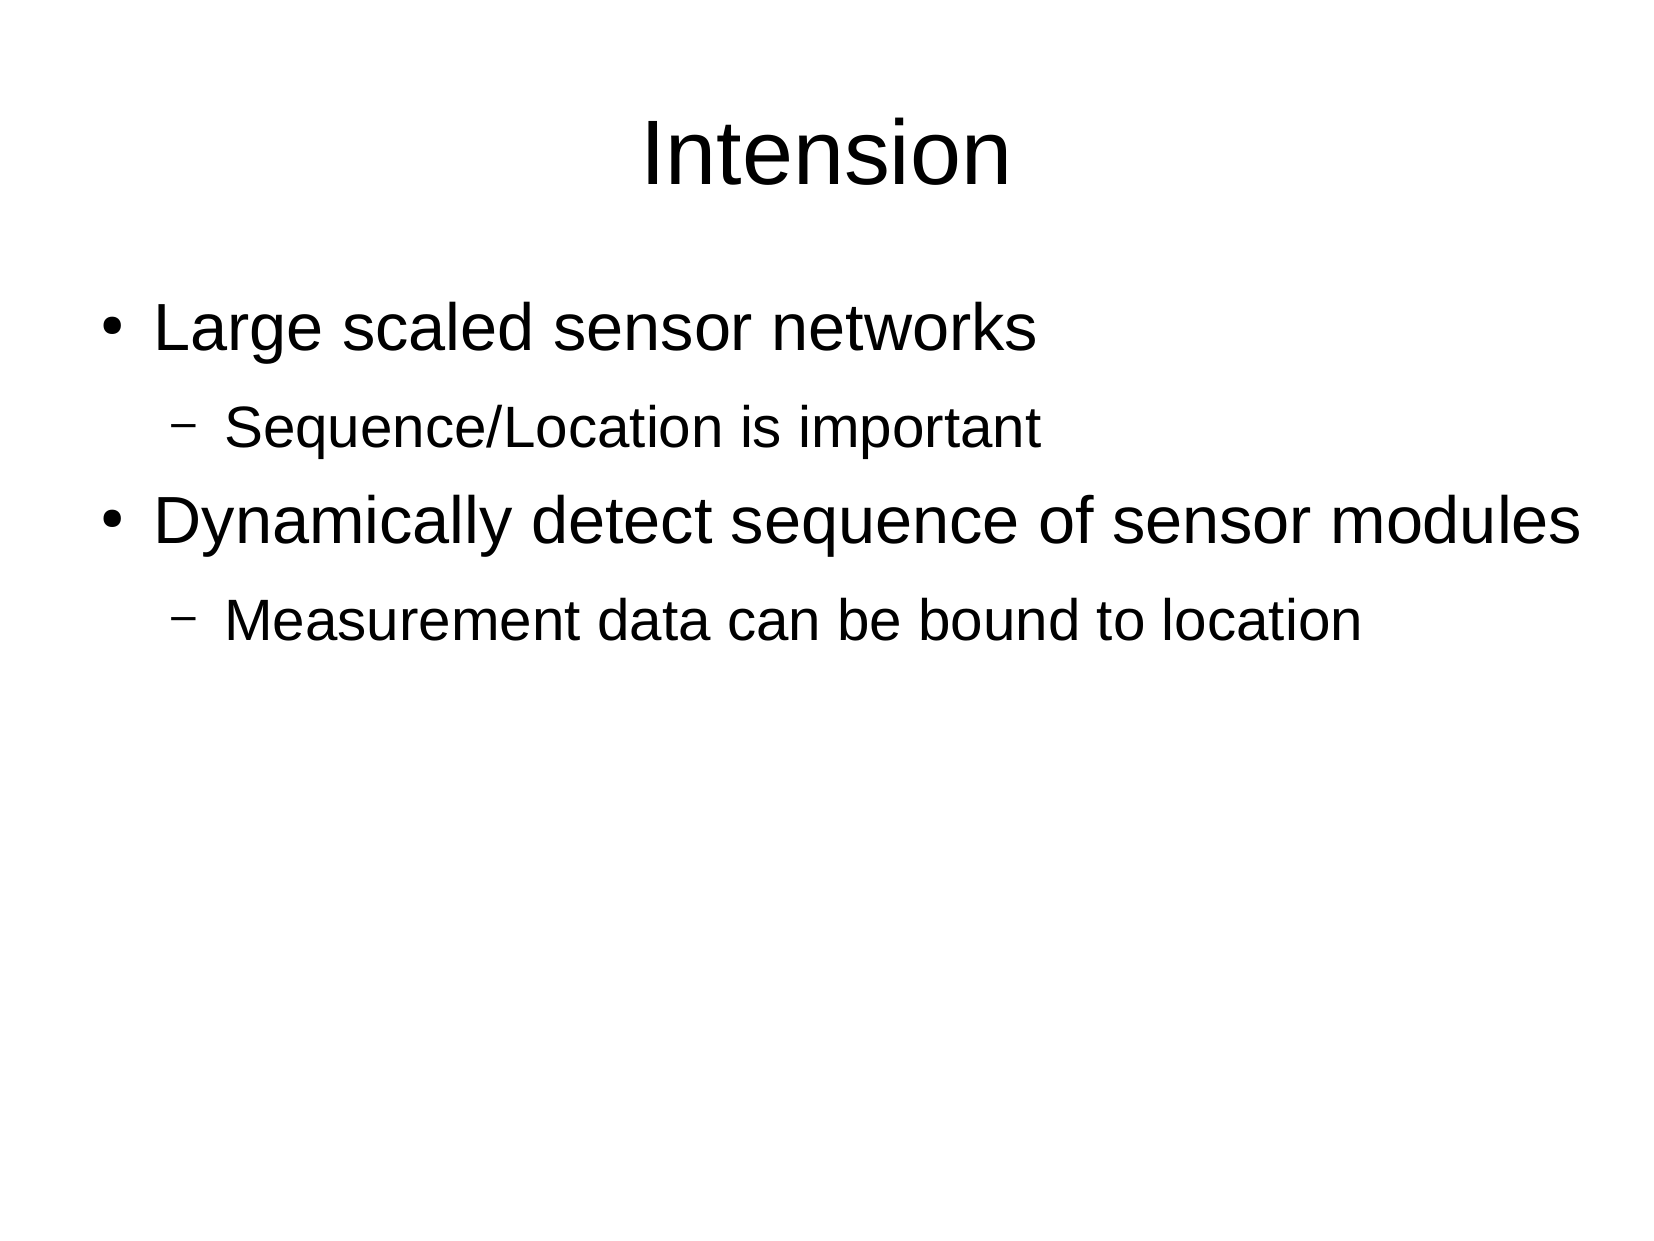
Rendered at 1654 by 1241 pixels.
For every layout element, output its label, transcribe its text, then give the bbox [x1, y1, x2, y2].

title Intension [82, 49, 1571, 257]
list Large scaled sensor networks Sequence/Location is important Dynamically detect sequence of sensor modules Measurement data can be bound to location [82, 290, 1654, 1066]
